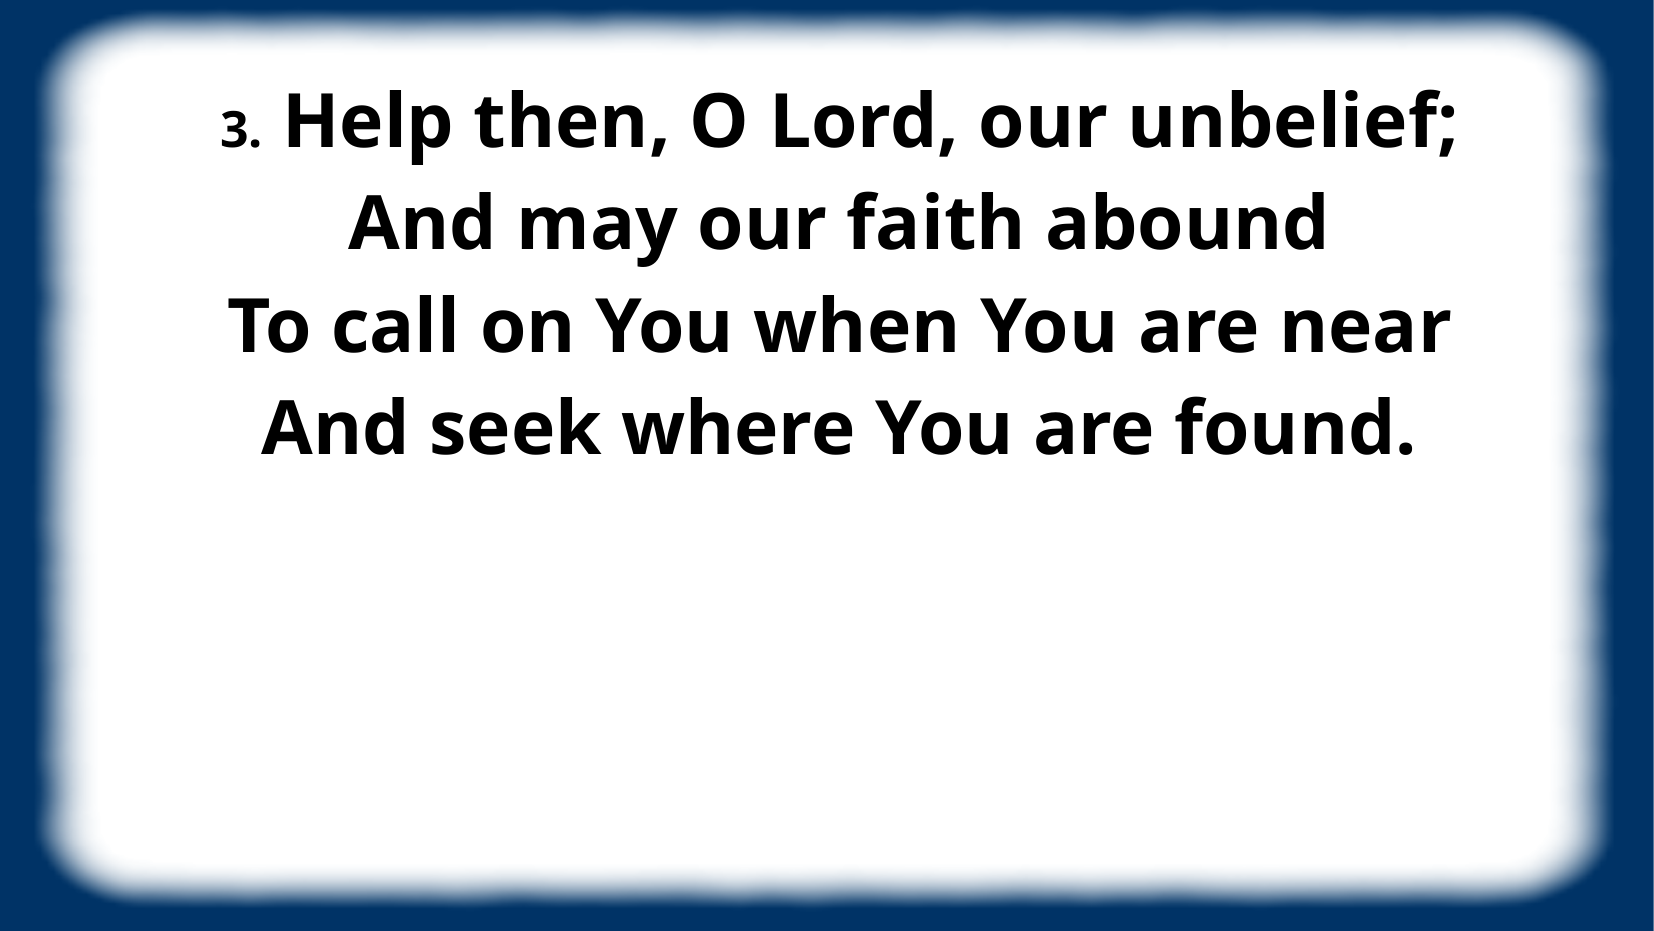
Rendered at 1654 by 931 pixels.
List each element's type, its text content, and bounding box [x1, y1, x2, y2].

picture [0, 0, 1654, 931]
text_box 3. Help then, O Lord, our unbelief; And may our faith abound To call on You when You are near And seek where You are found. [105, 60, 1576, 475]
